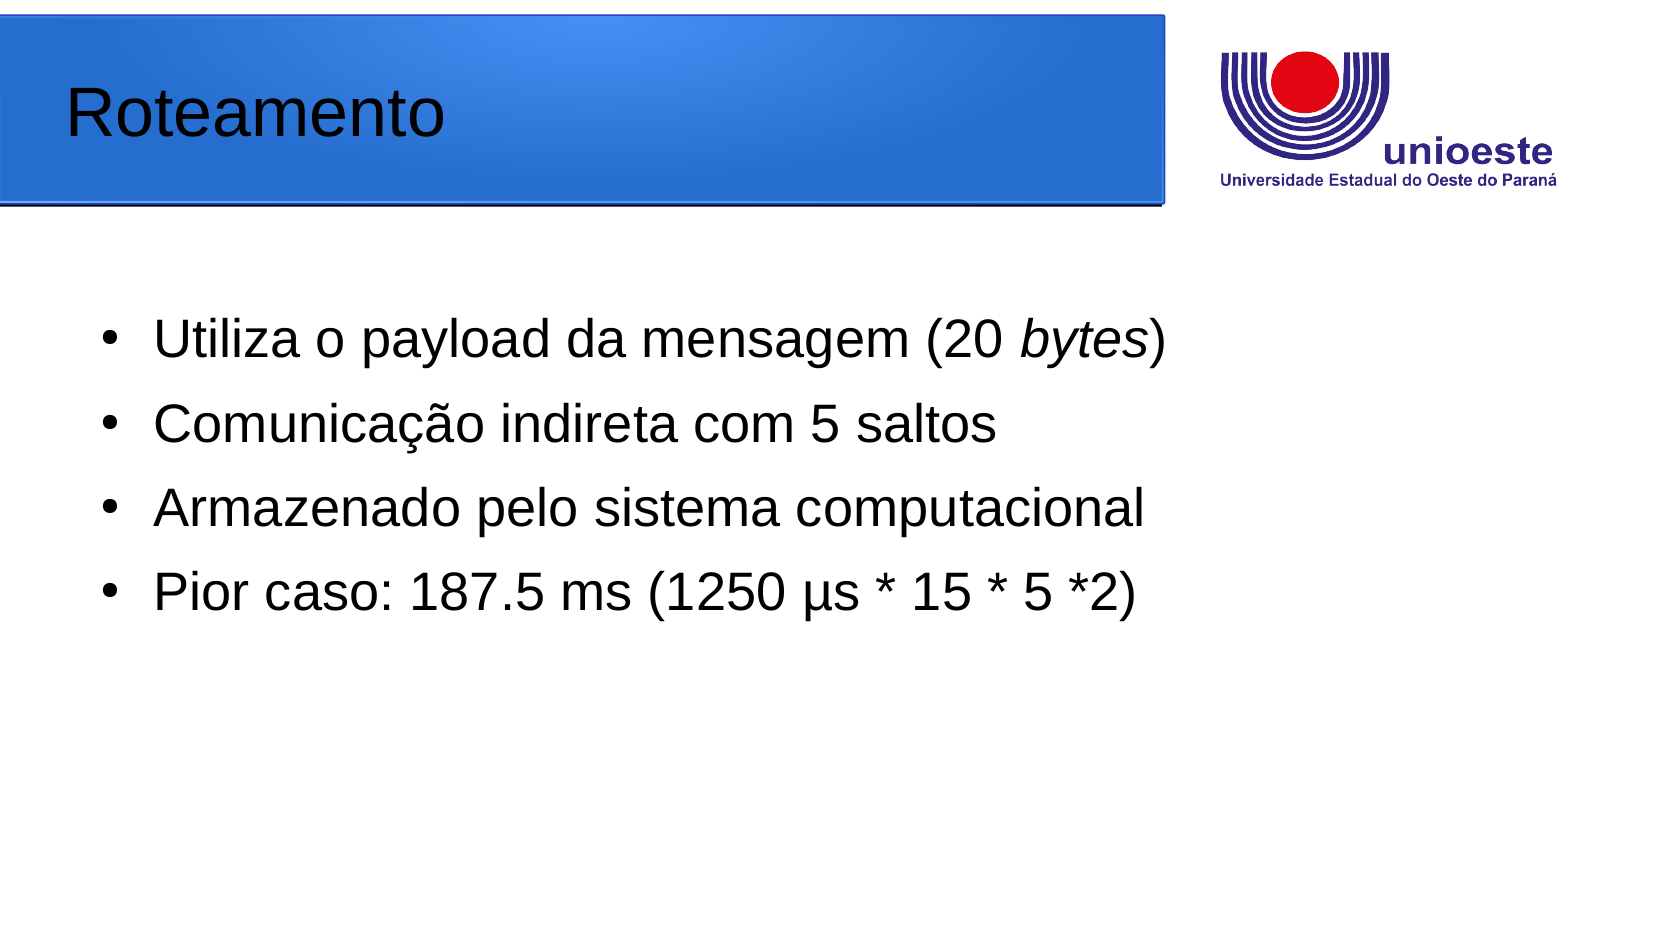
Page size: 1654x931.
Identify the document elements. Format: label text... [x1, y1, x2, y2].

picture [1169, 19, 1601, 201]
list Utiliza o payload da mensagem (20 bytes) Comunicação indireta com 5 saltos Armazenado pelo sistema computacional Pior caso: 187.5 ms (1250 µs * 15 * 5 *2) [82, 224, 1571, 764]
title Roteamento [64, 42, 1117, 183]
